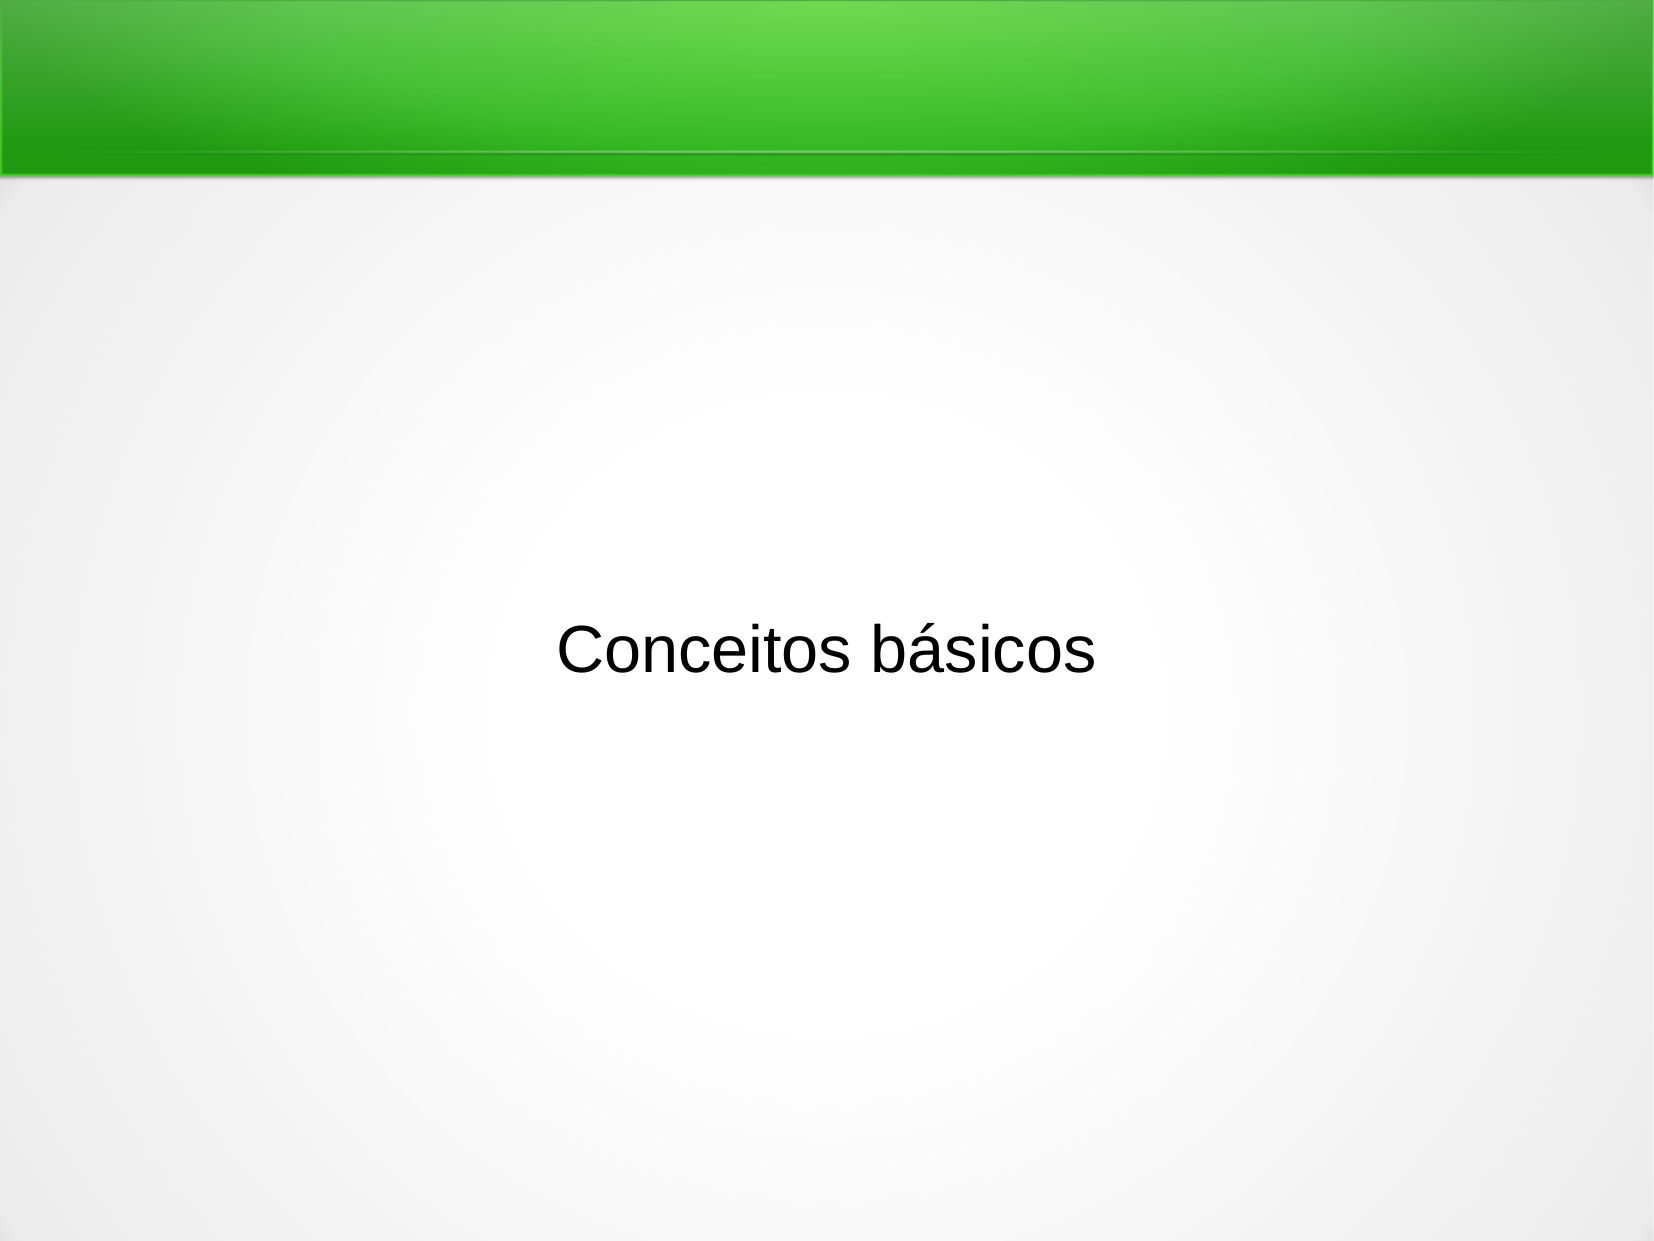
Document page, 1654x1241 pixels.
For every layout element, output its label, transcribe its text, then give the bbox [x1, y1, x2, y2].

picture [0, 0, 1654, 1241]
subtitle Conceitos básicos [82, 290, 1571, 1010]
